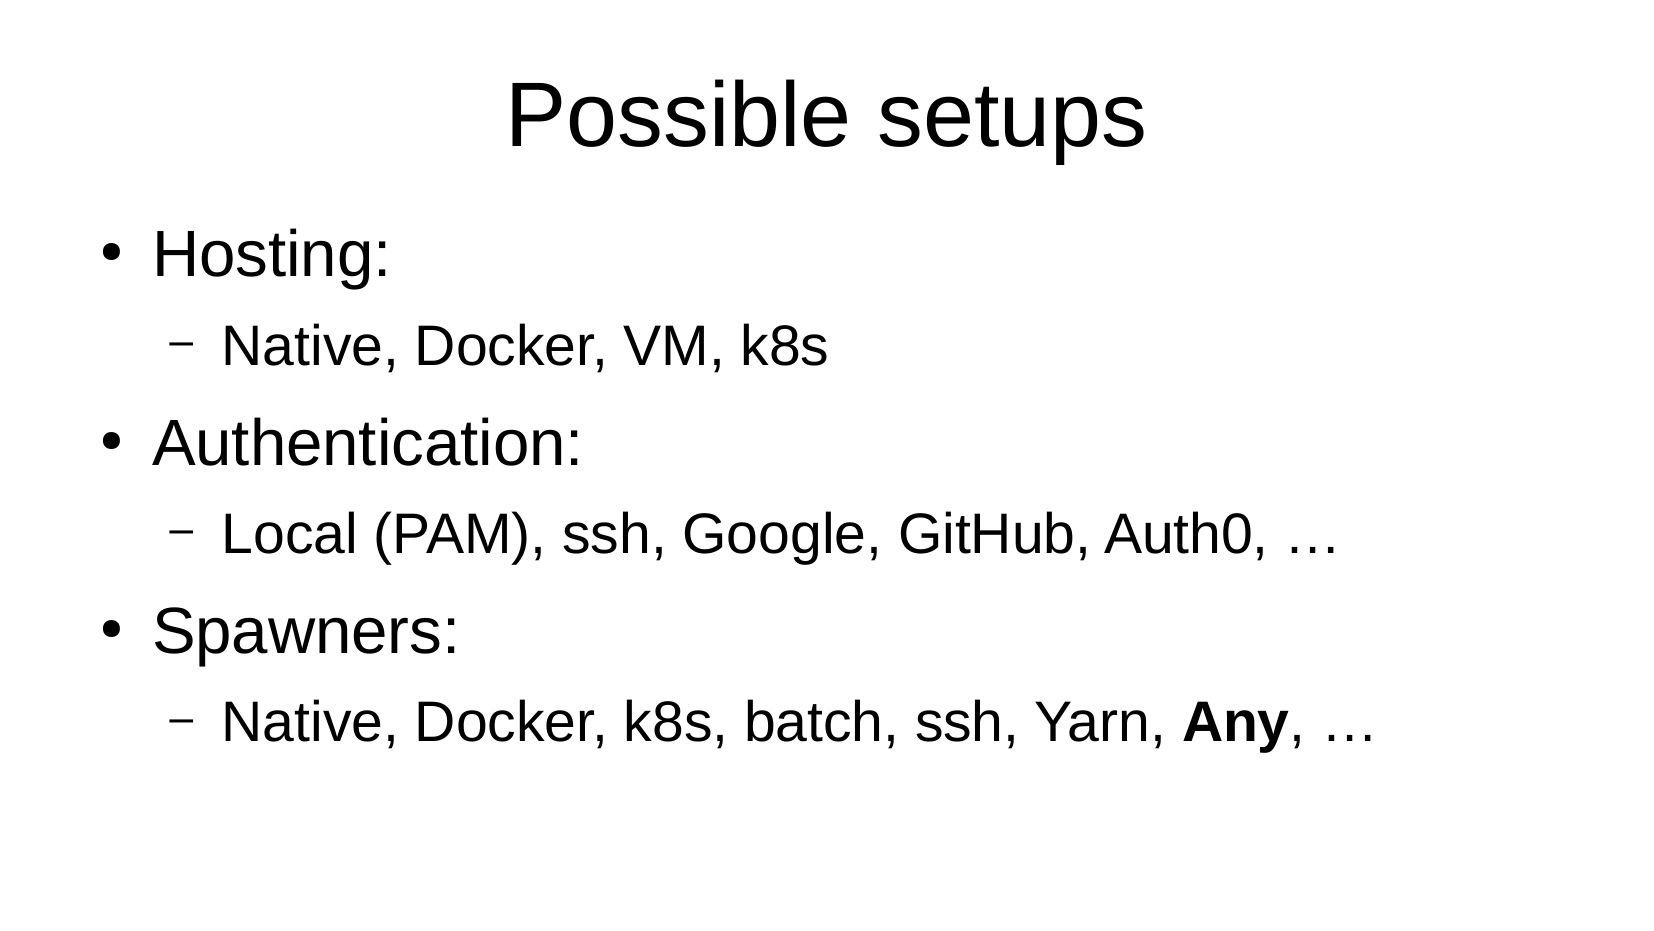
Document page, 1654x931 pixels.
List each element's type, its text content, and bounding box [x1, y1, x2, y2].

title Possible setups [82, 37, 1571, 193]
list Hosting: Native, Docker, VM, k8s Authentication: Local (PAM), ssh, Google, GitHub, Auth0, … Spawners: Native, Docker, k8s, batch, ssh, Yarn, Any, … [82, 217, 1571, 758]
